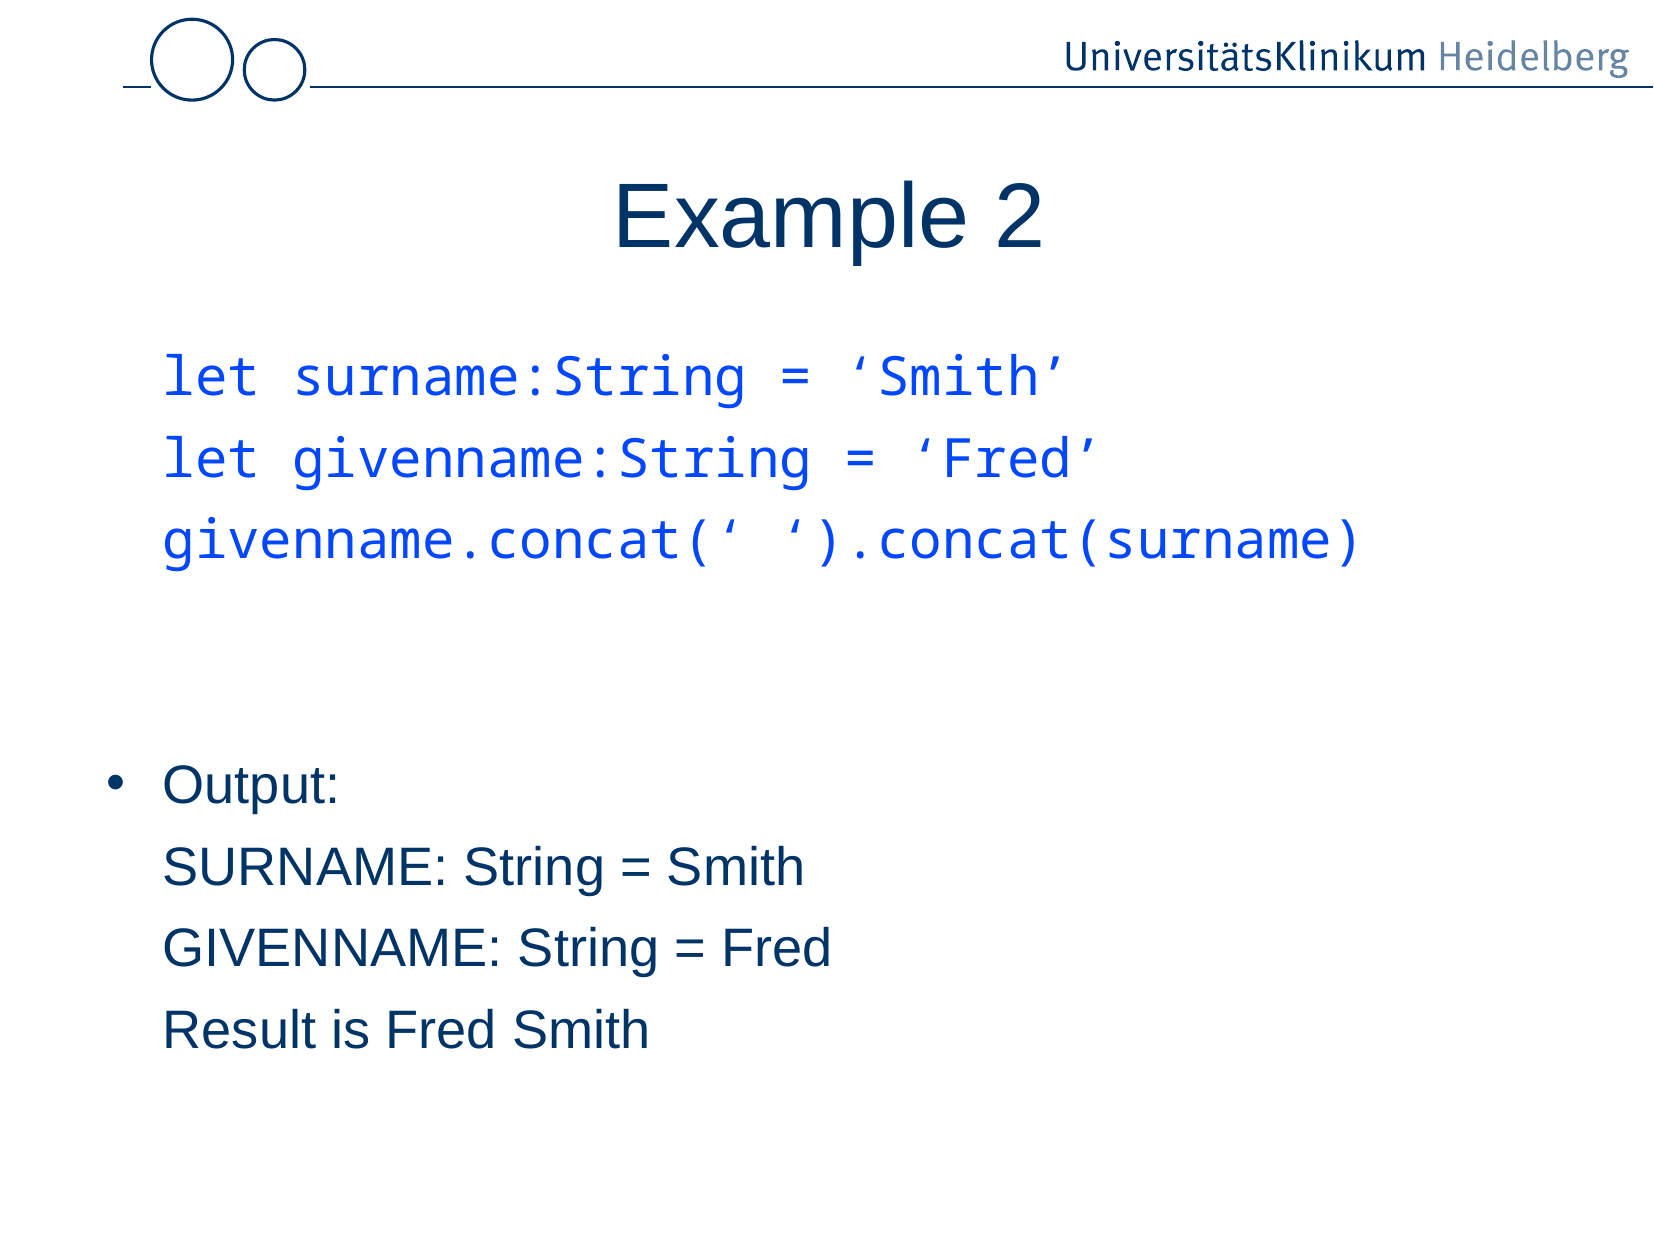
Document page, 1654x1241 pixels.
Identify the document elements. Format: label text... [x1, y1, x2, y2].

list let surname:String = ‘Smith’ let givenname:String = ‘Fred’ givenname.concat(‘ ‘).concat(surname) Output: SURNAME: String = Smith GIVENNAME: String = Fred Result is Fred Smith [91, 333, 1580, 1129]
title Example 2 [85, 107, 1574, 315]
